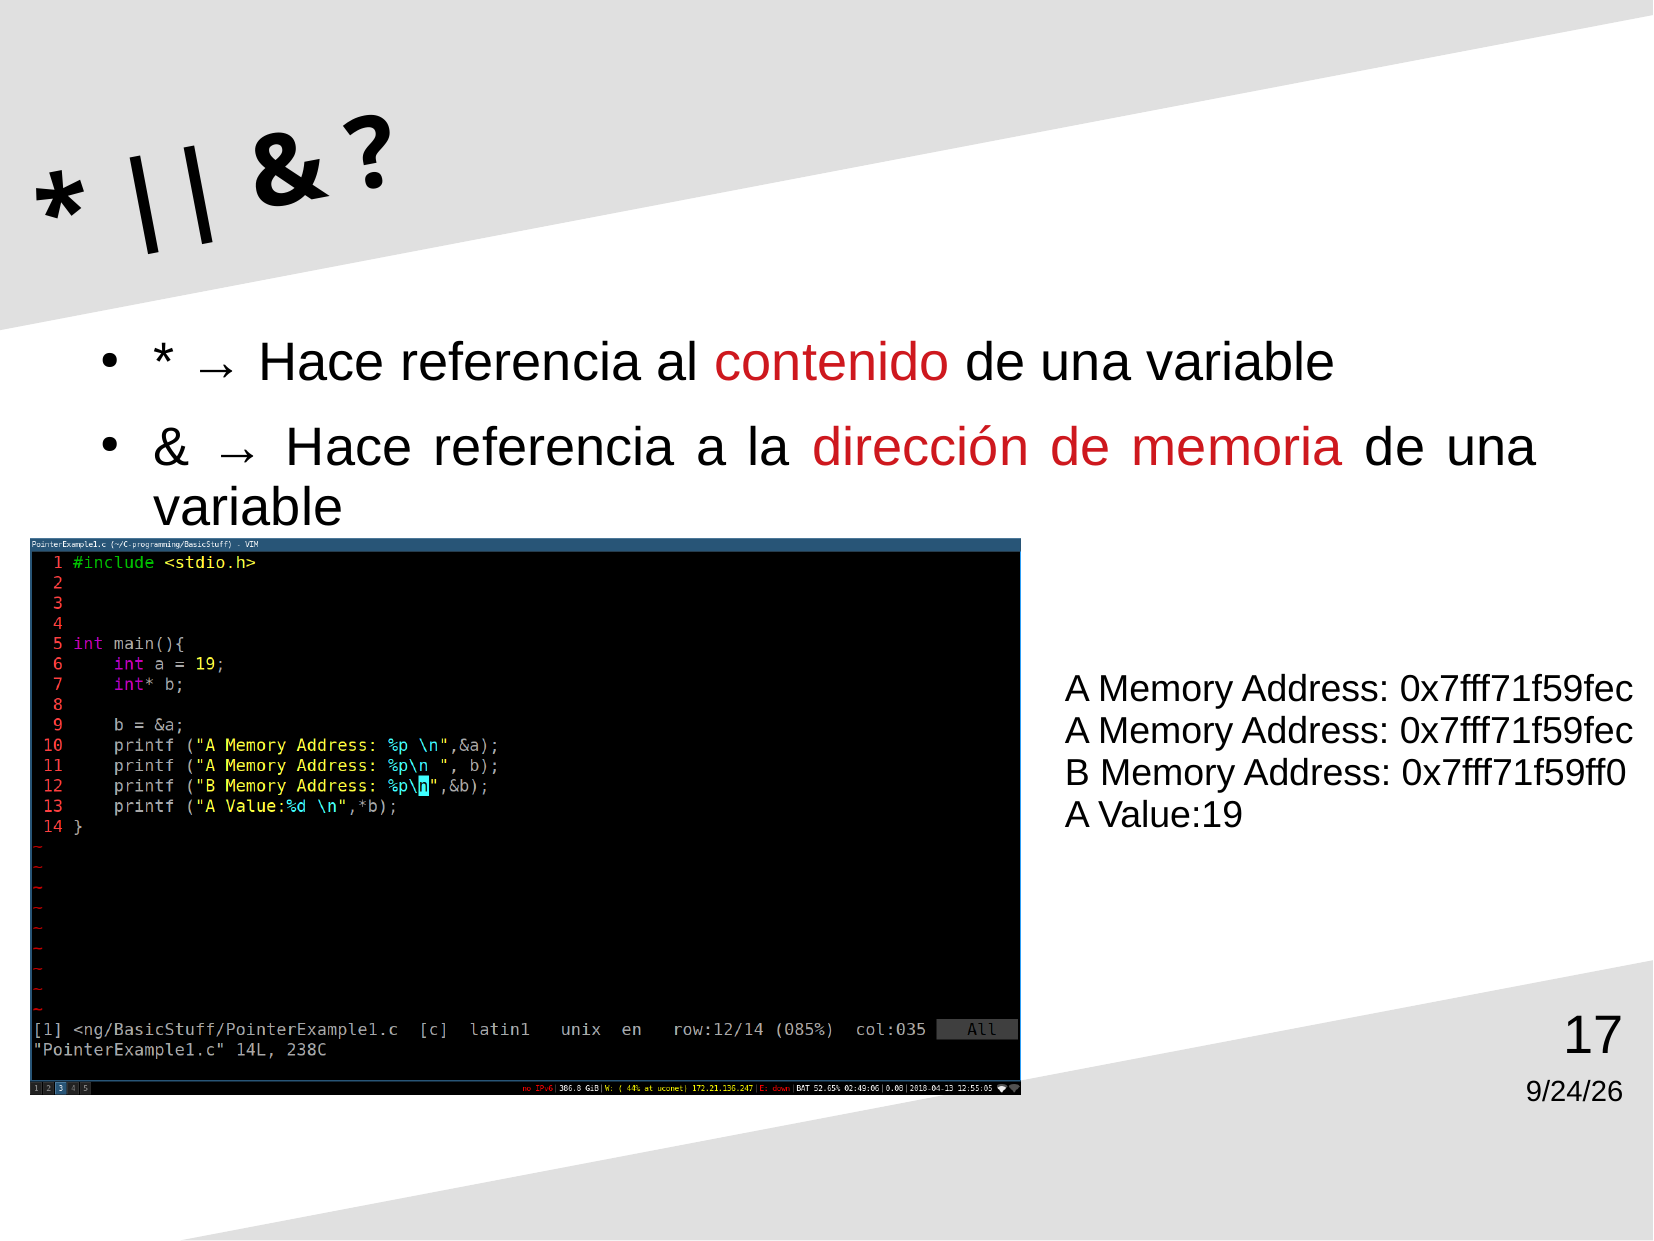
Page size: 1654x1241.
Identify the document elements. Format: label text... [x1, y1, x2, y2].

text_box A Memory Address: 0x7fff71f59fec A Memory Address: 0x7fff71f59fec B Memory Address: 0x7fff71f59ff0 A Value:19 9 [1050, 660, 1653, 961]
list * → Hace referencia al contenido de una variable & → Hace referencia a la dirección de memoria de una variable [82, 331, 1538, 1052]
title * || & ? [16, 0, 1518, 315]
picture [30, 538, 1021, 1096]
